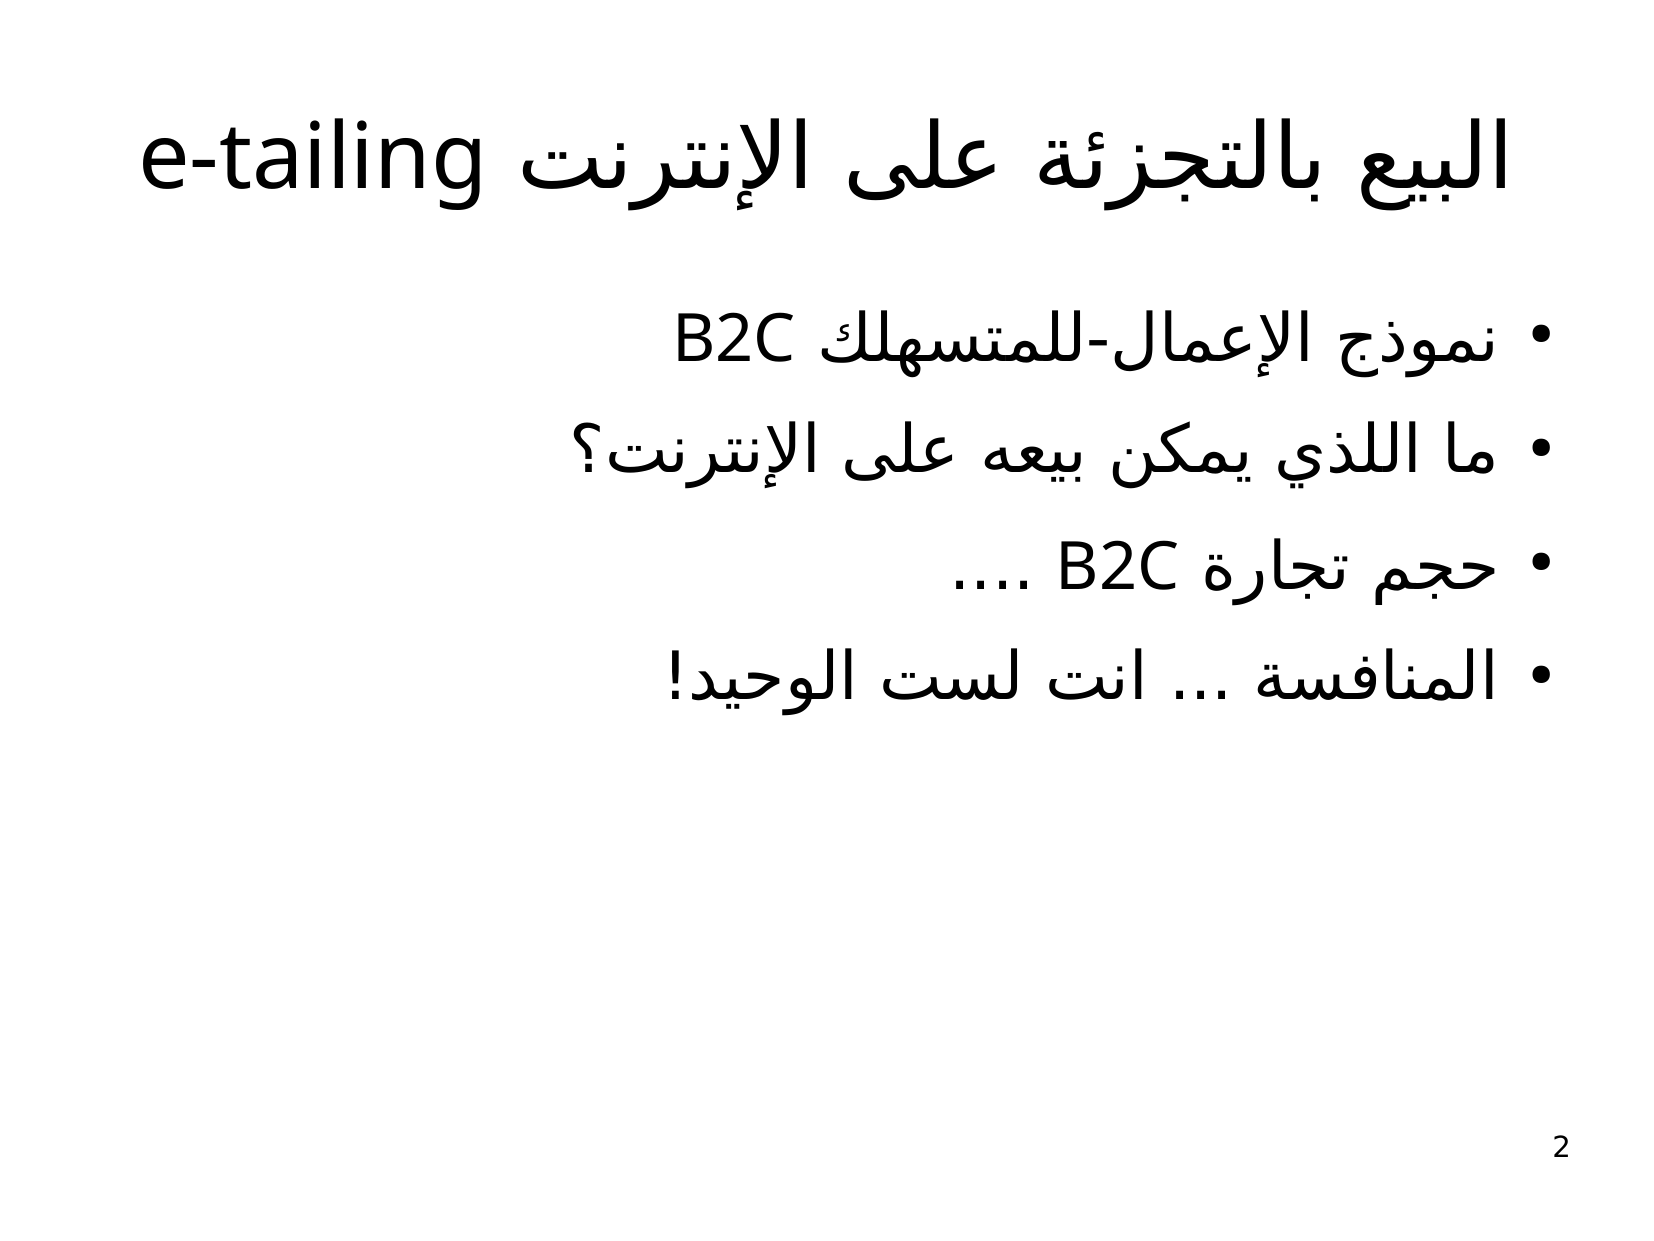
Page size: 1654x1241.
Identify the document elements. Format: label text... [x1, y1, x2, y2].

title البيع بالتجزئة على الإنترنت e-tailing [82, 49, 1571, 257]
list نموذج الإعمال-للمتسهلك B2C ما اللذي يمكن بيعه على الإنترنت؟ حجم تجارة B2C .... المنافسة ... انت لست الوحيد! [82, 290, 1571, 1010]
